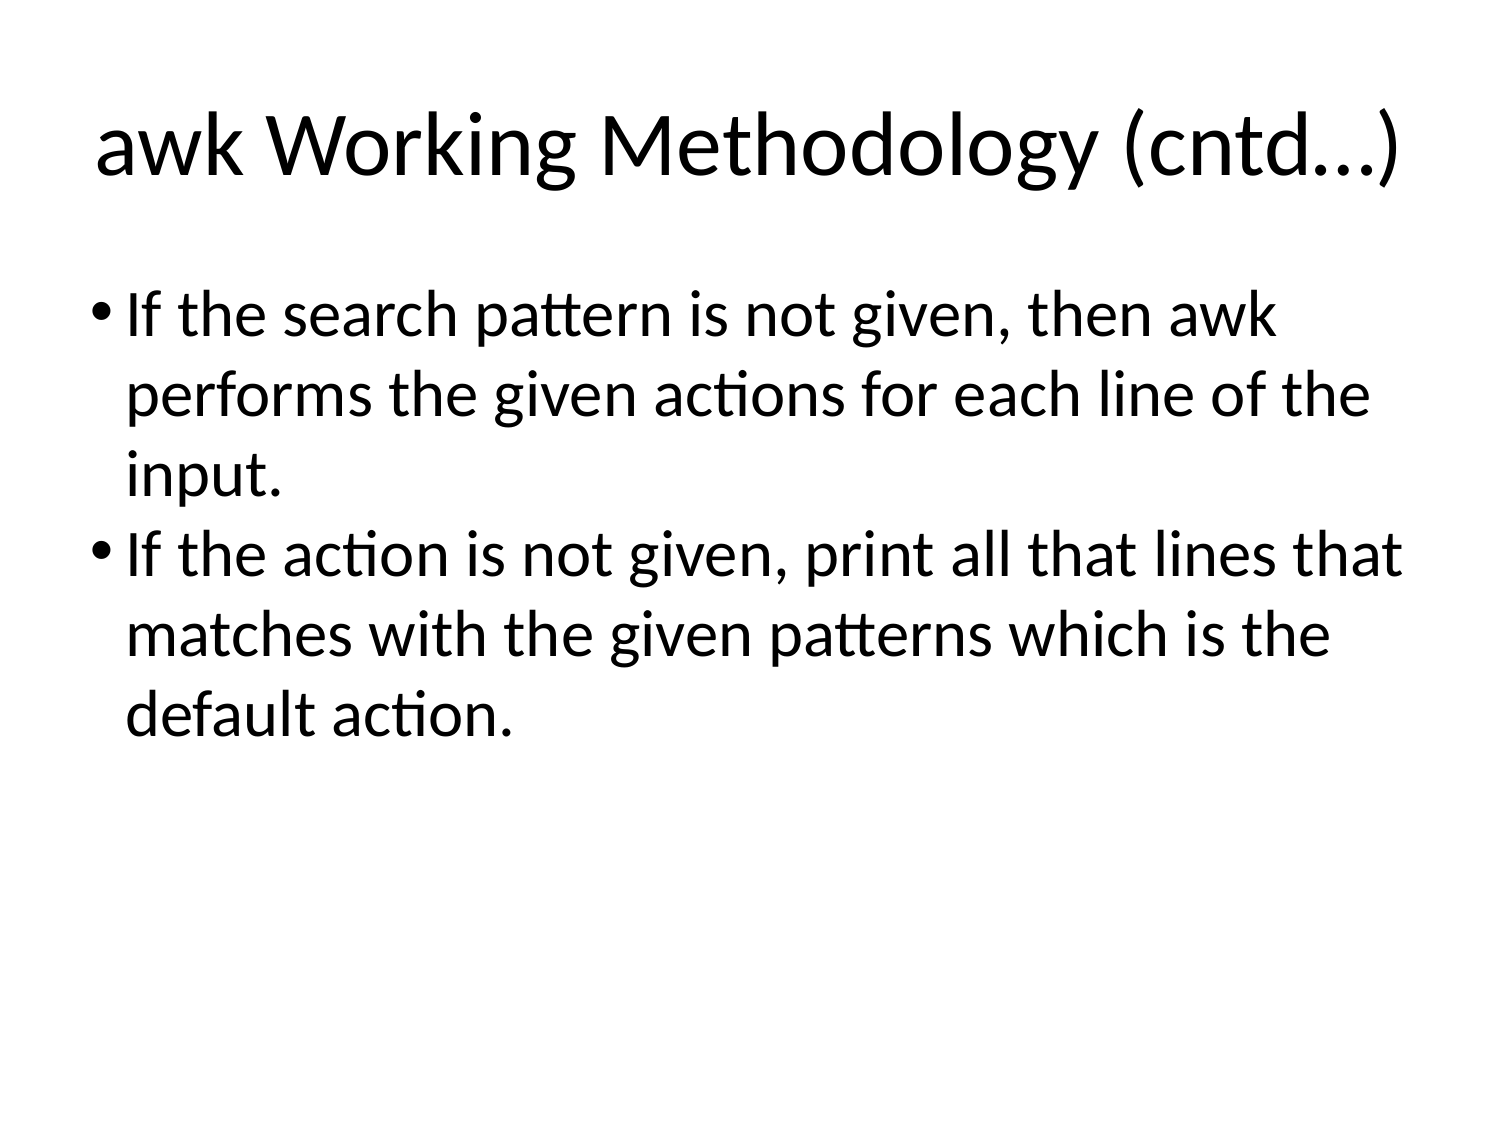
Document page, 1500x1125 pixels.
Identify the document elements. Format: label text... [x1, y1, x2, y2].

text_box If the search pattern is not given, then awk performs the given actions for each line of the input. If the action is not given, print all that lines that matches with the given patterns which is the default action. [75, 262, 1425, 1005]
text_box awk Working Methodology (cntd…) [75, 45, 1425, 233]
